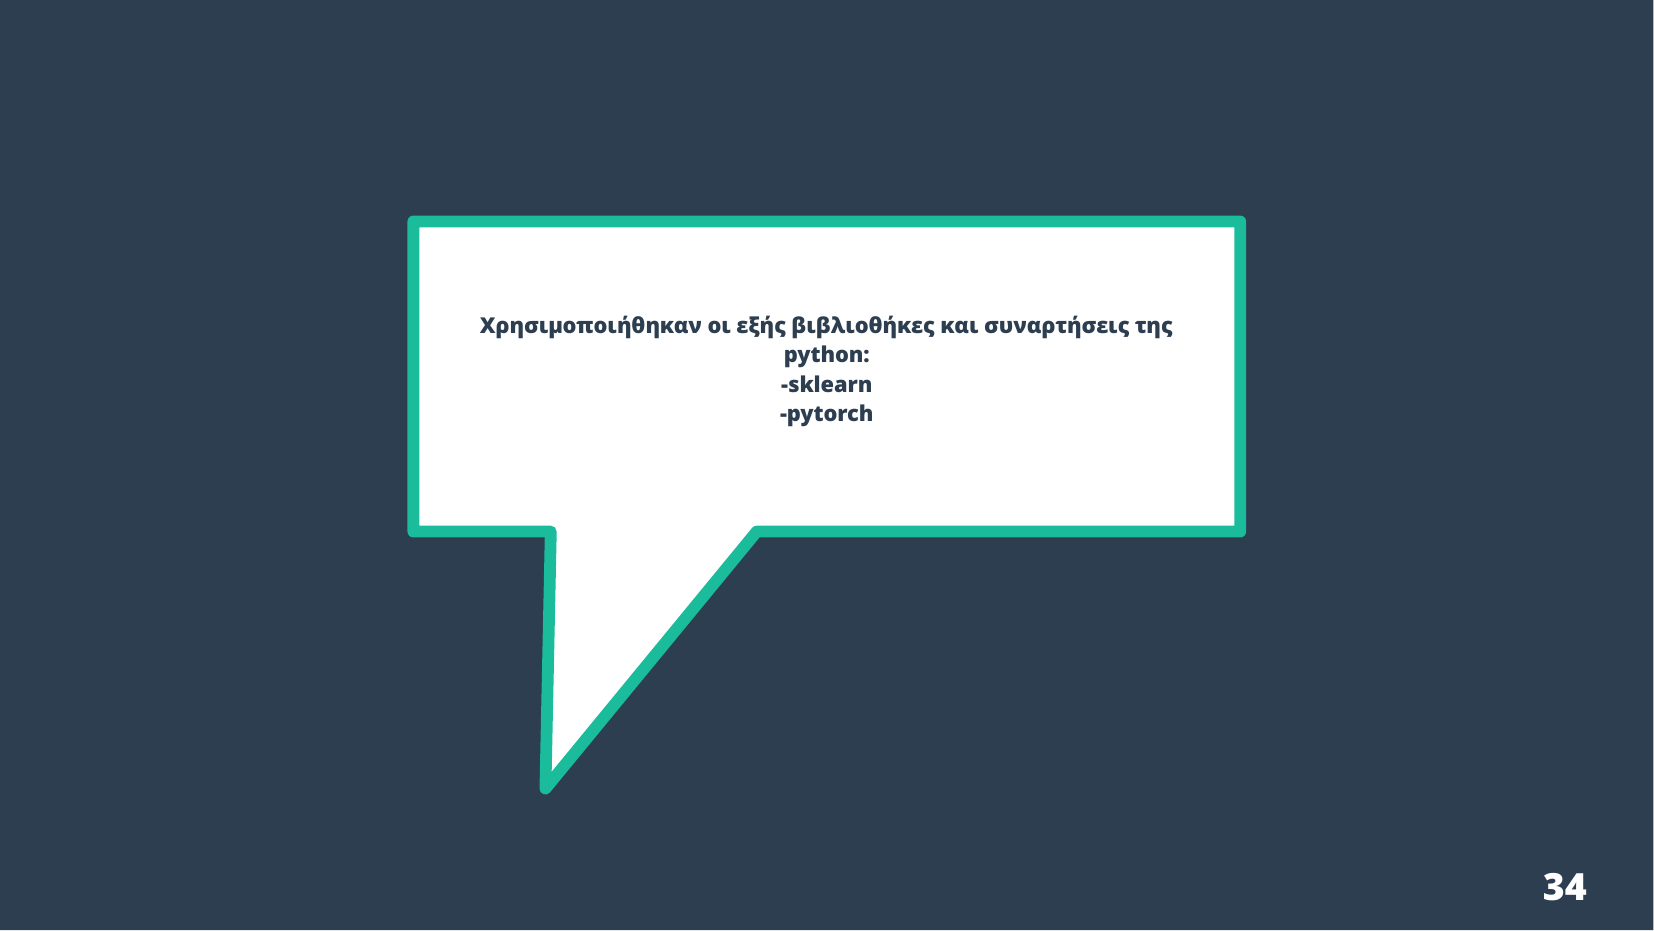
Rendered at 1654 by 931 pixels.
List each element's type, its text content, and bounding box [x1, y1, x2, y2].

title Χρησιμοποιήθηκαν οι εξής βιβλιοθήκες και συναρτήσεις της python: -sklearn -pytorch [442, 236, 1211, 502]
